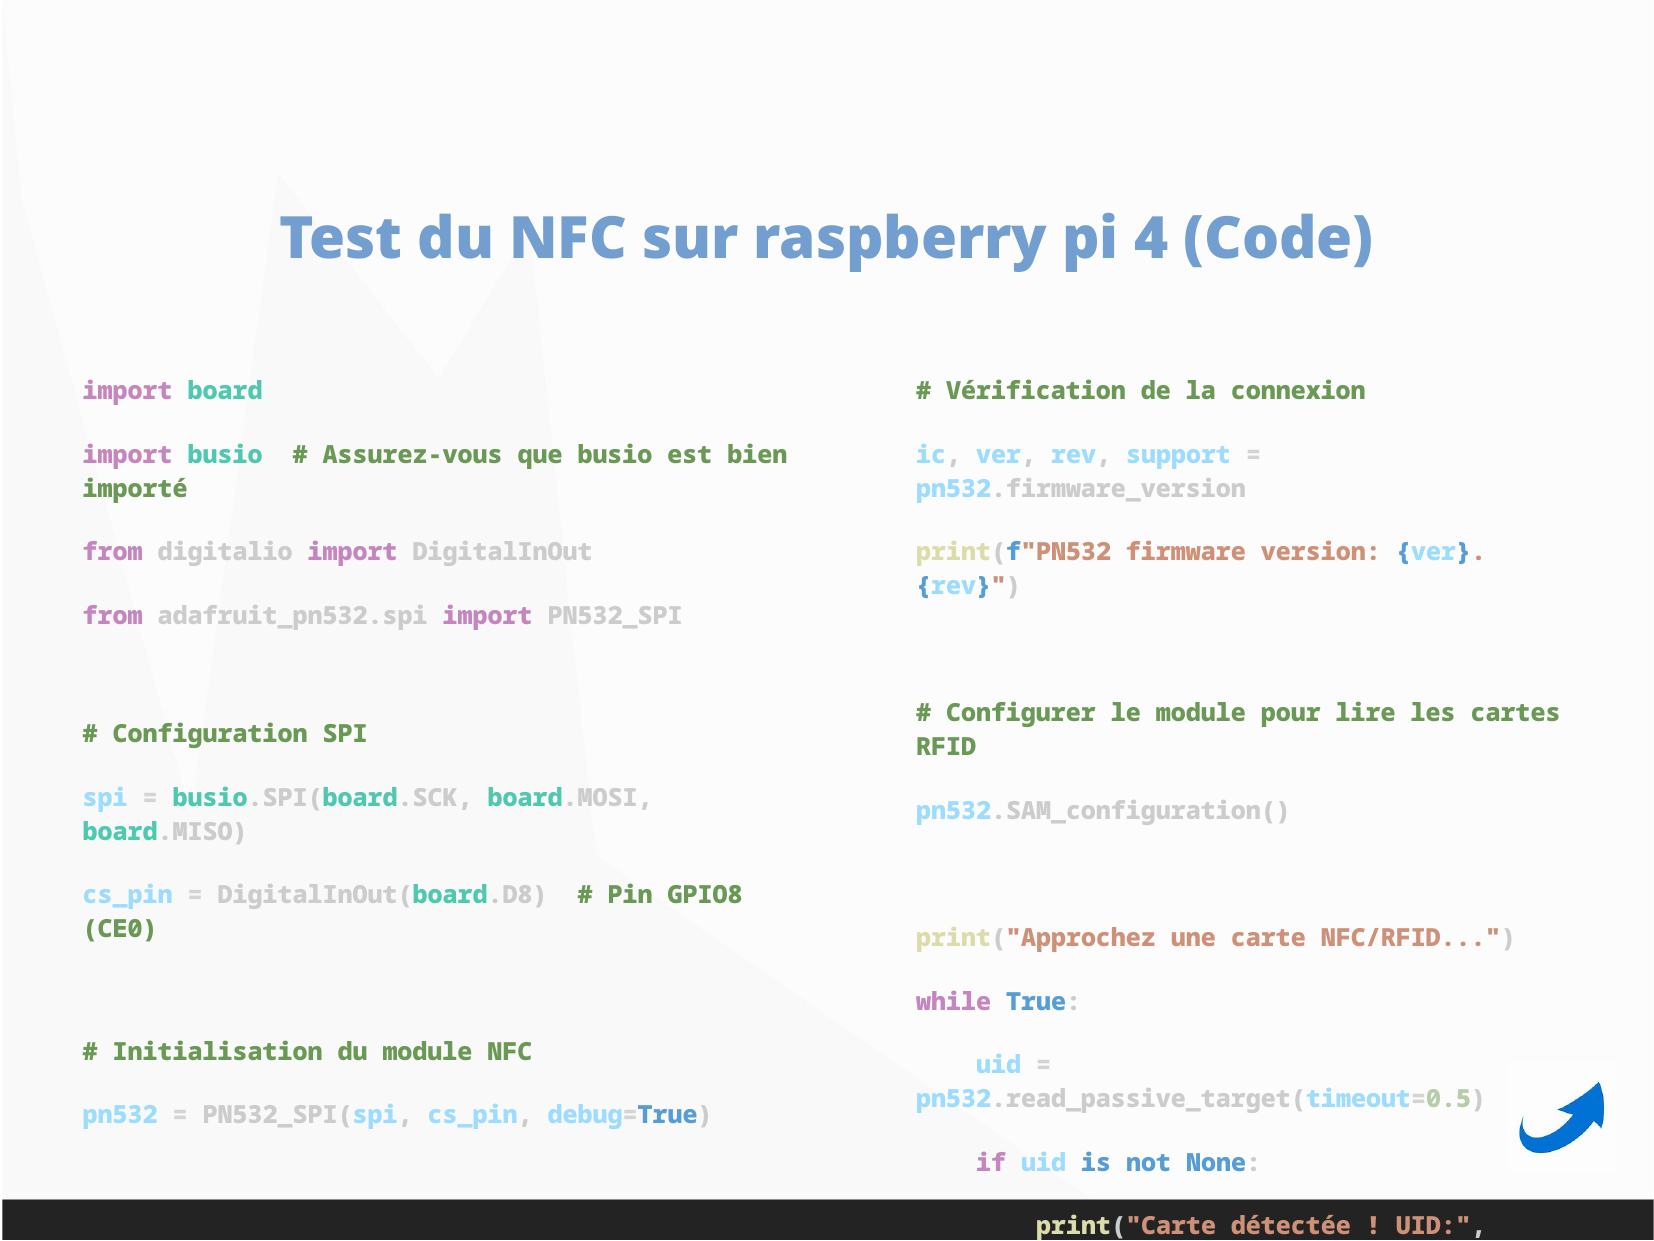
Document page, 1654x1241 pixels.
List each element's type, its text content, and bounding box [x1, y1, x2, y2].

title Test du NFC sur raspberry pi 4 (Code) [82, 132, 1571, 340]
list # Vérification de la connexion ic, ver, rev, support = pn532.firmware_version print(f"PN532 firmware version: {ver}.{rev}") # Configurer le module pour lire les cartes RFID pn532.SAM_configuration() print("Approchez une carte NFC/RFID...") while True: uid = pn532.read_passive_target(timeout=0.5) if uid is not None: print("Carte détectée ! UID:", [hex(i) for i in uid]) [845, 372, 1572, 1144]
list import board import busio # Assurez-vous que busio est bien importé from digitalio import DigitalInOut from adafruit_pn532.spi import PN532_SPI # Configuration SPI spi = busio.SPI(board.SCK, board.MOSI, board.MISO) cs_pin = DigitalInOut(board.D8) # Pin GPIO8 (CE0) # Initialisation du module NFC pn532 = PN532_SPI(spi, cs_pin, debug=True) [82, 372, 809, 1021]
picture [2, 0, 1654, 1241]
